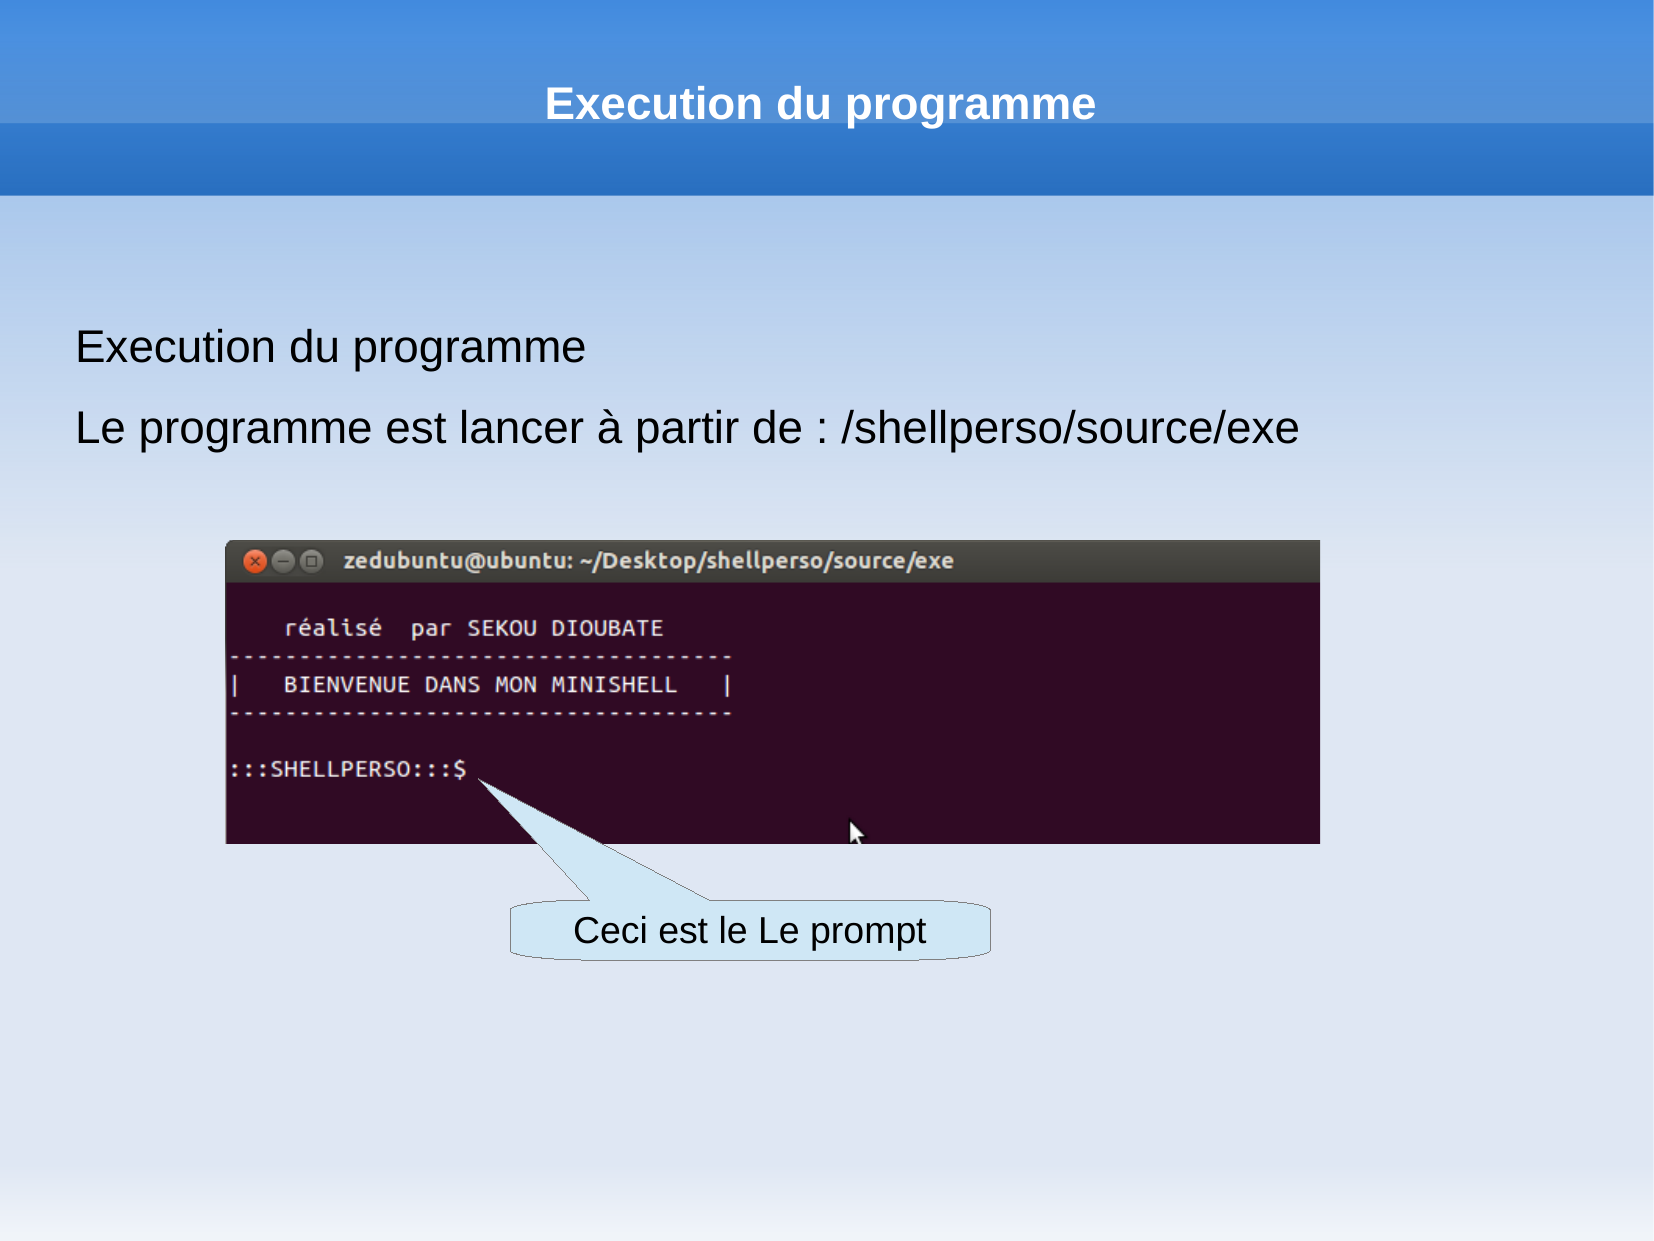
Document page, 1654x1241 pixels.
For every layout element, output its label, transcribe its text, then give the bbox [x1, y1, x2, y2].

list Execution du programme Le programme est lancer à partir de : /shellperso/source/exe [75, 240, 1564, 1081]
text_box Ceci est le Le prompt [478, 778, 991, 961]
title Execution du programme [76, 0, 1565, 208]
picture [0, 0, 1654, 1241]
